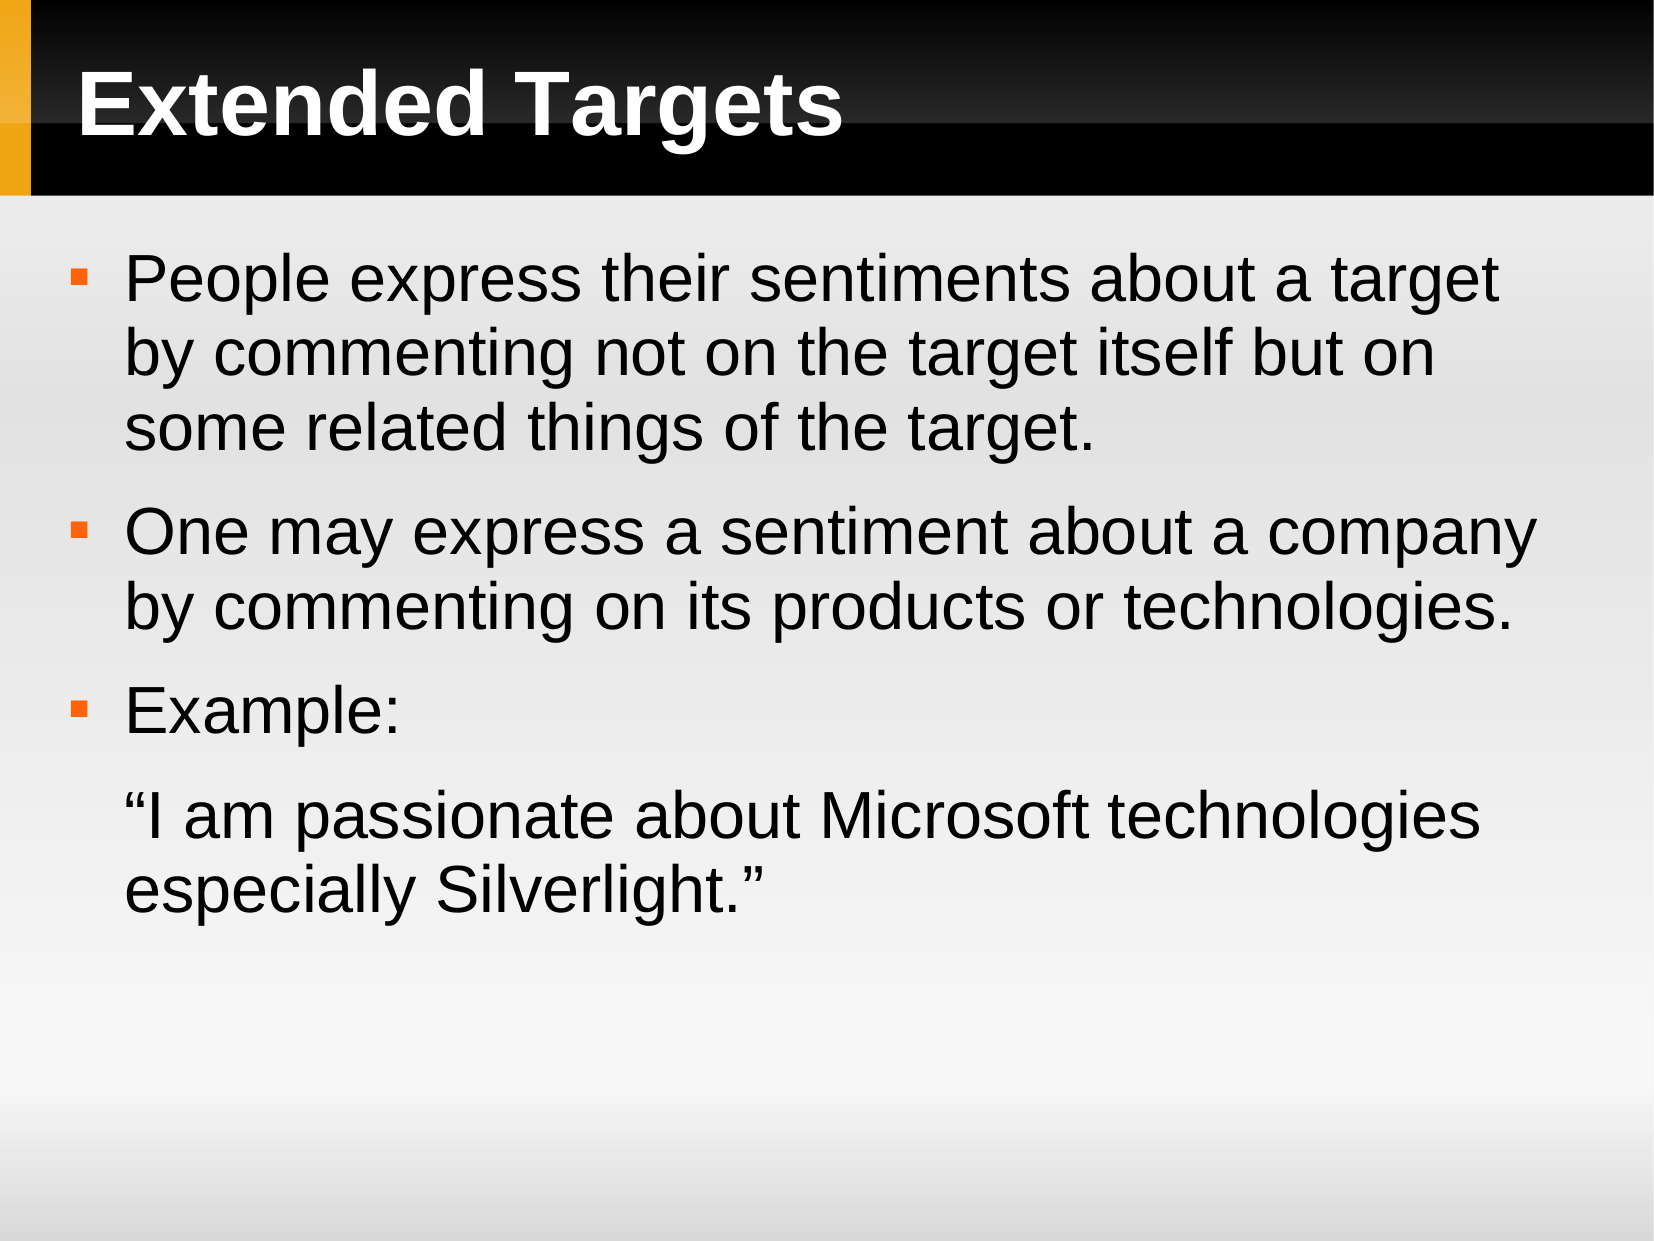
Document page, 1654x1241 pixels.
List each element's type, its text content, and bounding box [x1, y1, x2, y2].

title Extended Targets [76, 0, 1565, 208]
picture [0, 0, 1654, 1241]
list People express their sentiments about a target by commenting not on the target itself but on some related things of the target. One may express a sentiment about a company by commenting on its products or technologies. Example: “I am passionate about Microsoft technologies especially Silverlight.” [53, 240, 1542, 1211]
